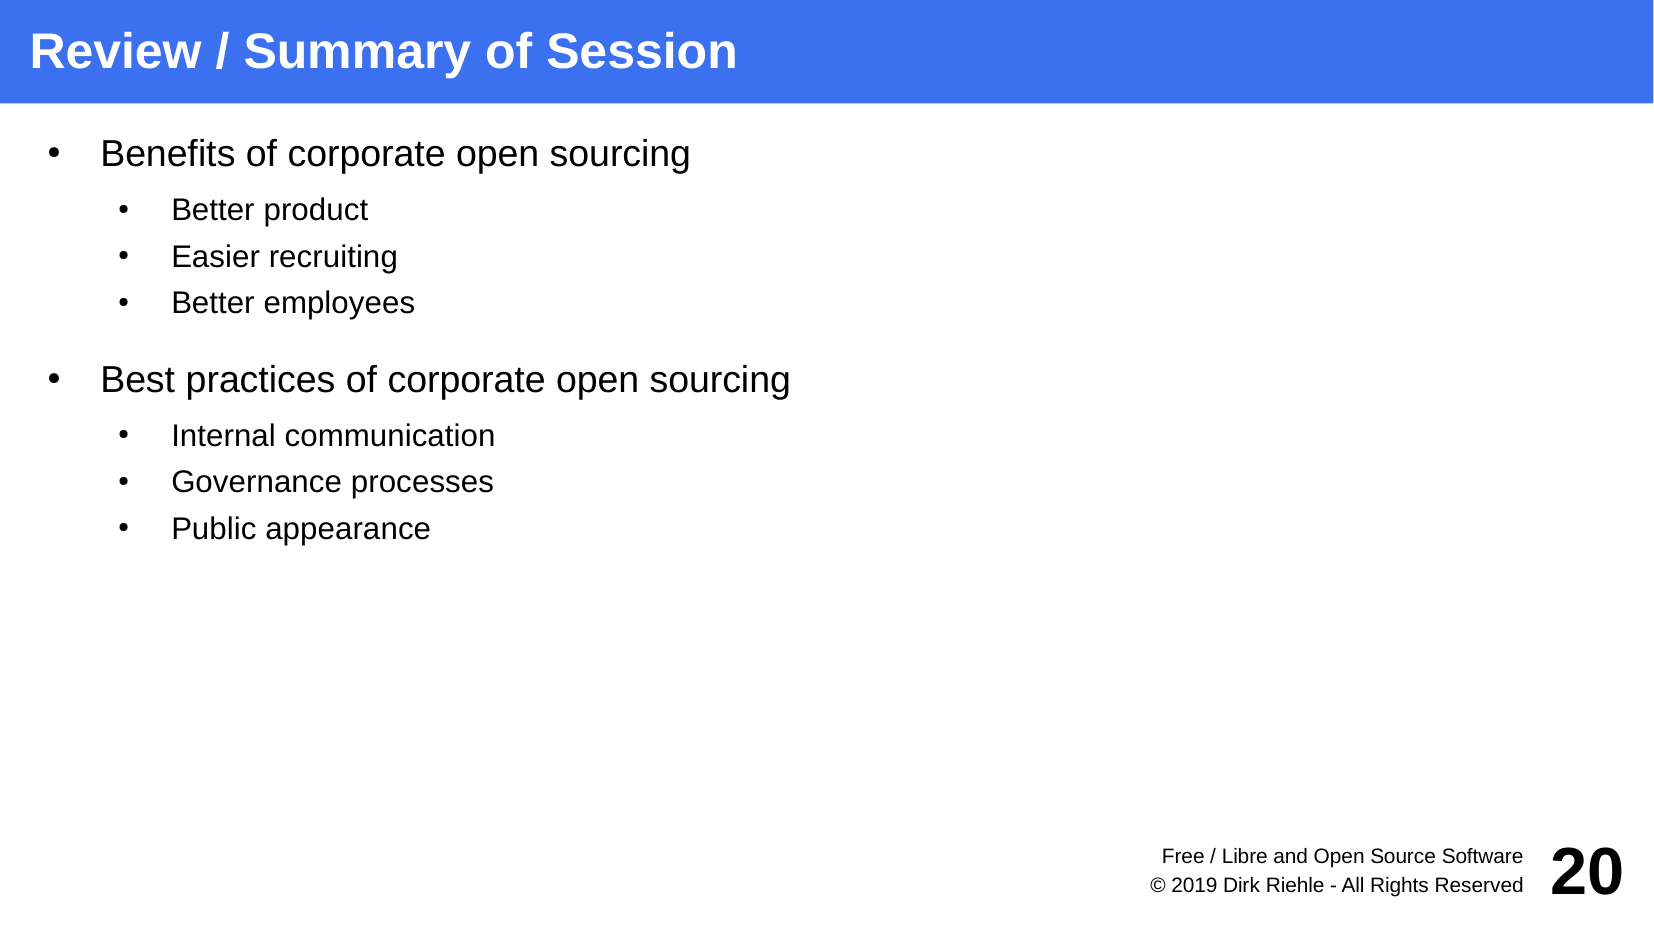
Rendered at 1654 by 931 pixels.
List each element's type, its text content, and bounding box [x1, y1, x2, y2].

title Review / Summary of Session [0, 0, 1654, 104]
list Benefits of corporate open sourcing Better product Easier recruiting Better employees Best practices of corporate open sourcing Internal communication Governance processes Public appearance [29, 132, 1625, 813]
